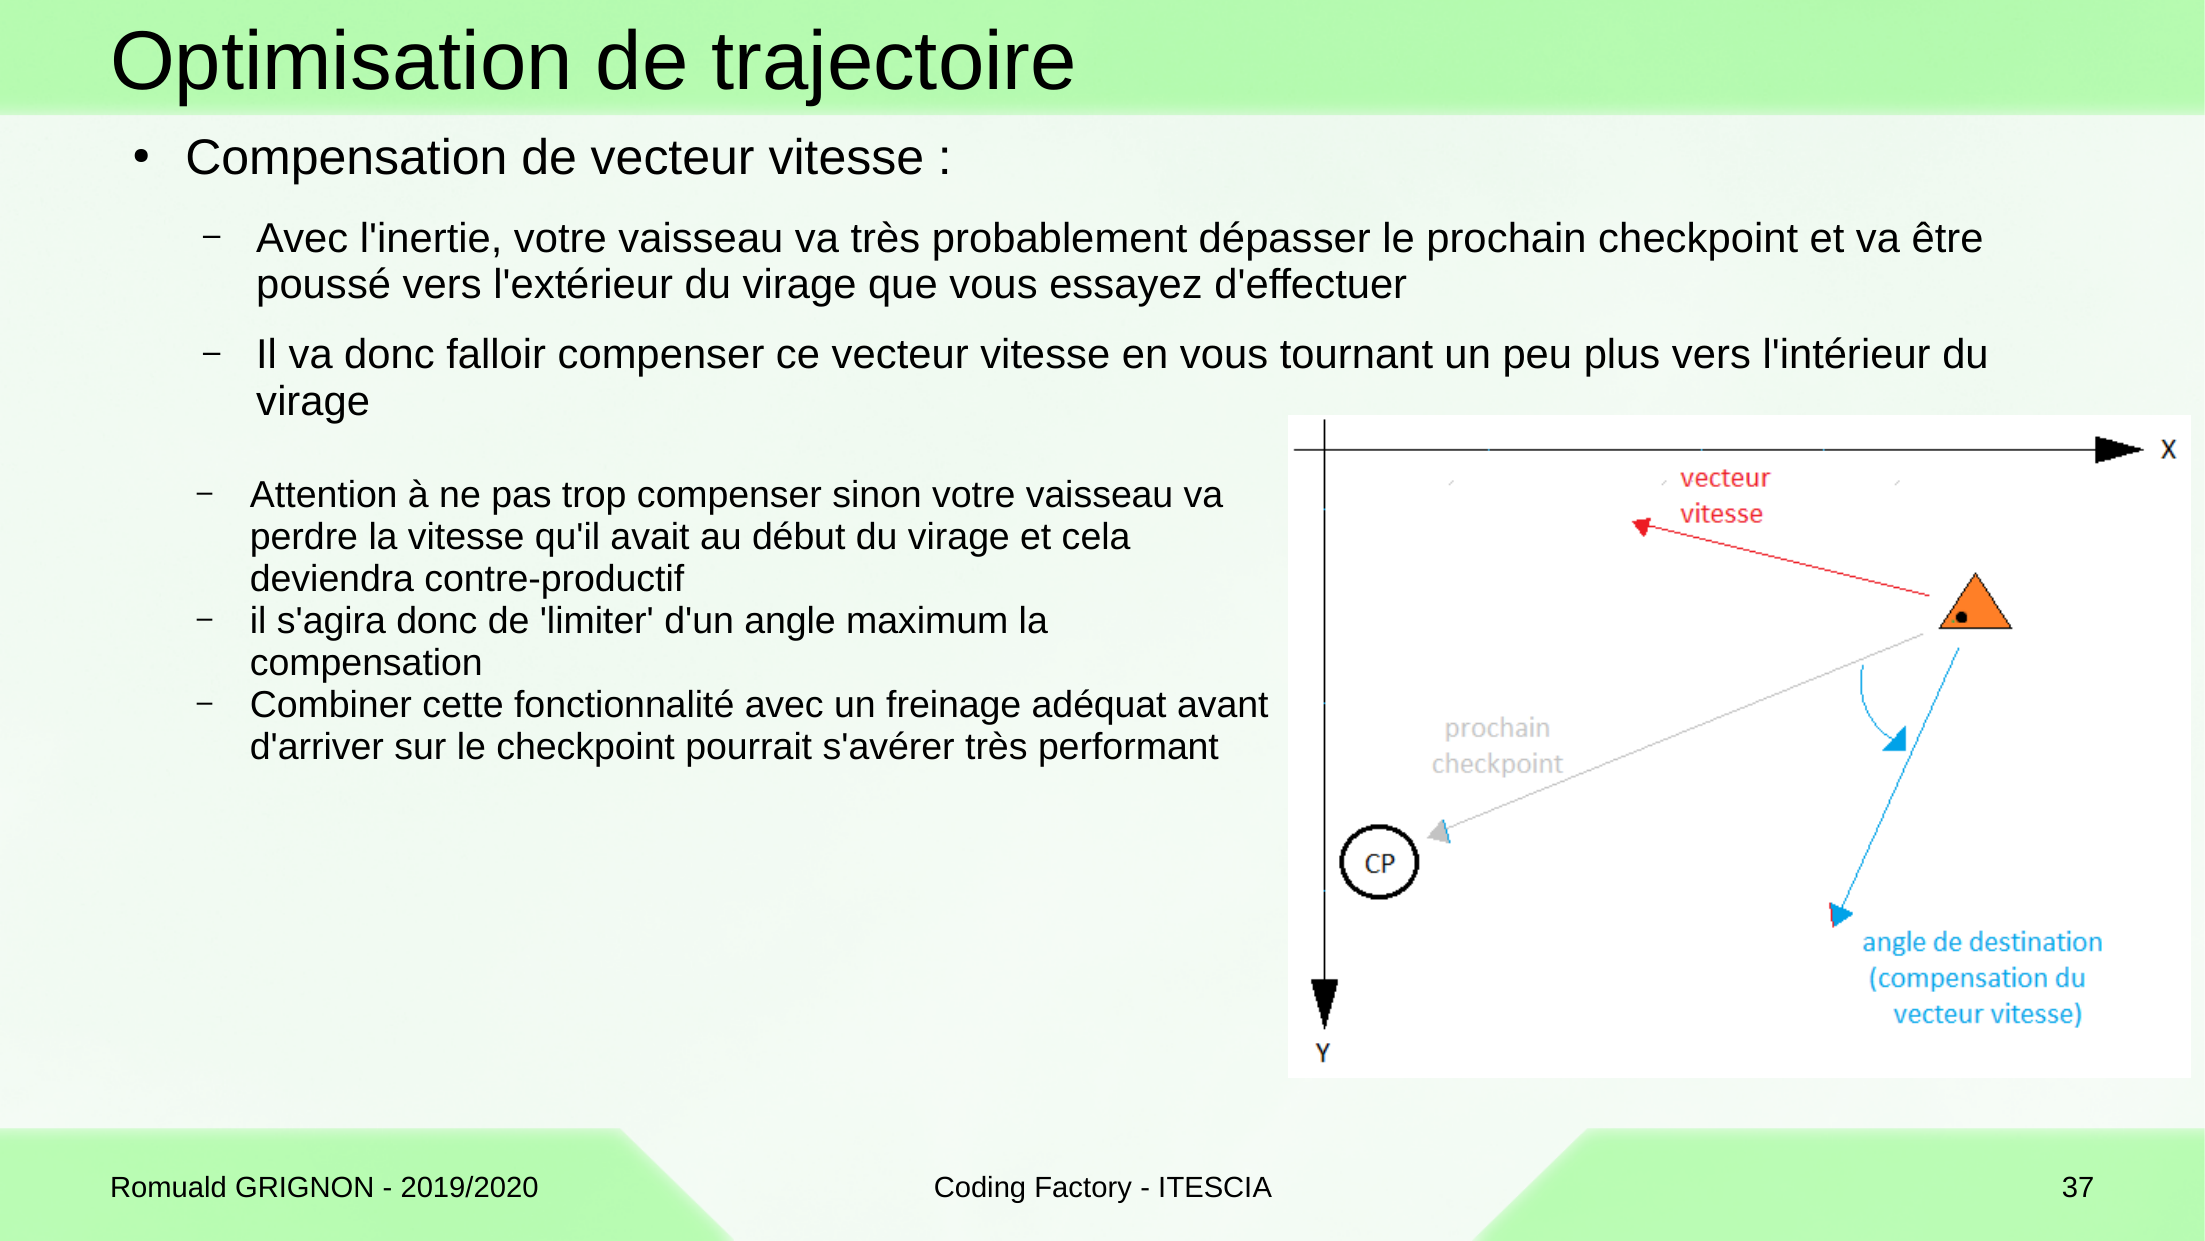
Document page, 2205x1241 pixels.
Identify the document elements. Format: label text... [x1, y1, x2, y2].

list Compensation de vecteur vitesse : Avec l'inertie, votre vaisseau va très probablement dépasser le prochain checkpoint et va être poussé vers l'extérieur du virage que vous essayez d'effectuer Il va donc falloir compenser ce vecteur vitesse en vous tournant un peu plus vers l'intérieur du virage [114, 200, 2099, 466]
picture [0, 0, 2205, 1241]
list Compensation de vecteur vitesse : Avec l'inertie, votre vaisseau va très probablement dépasser le prochain checkpoint et va être poussé vers l'extérieur du virage que vous essayez d'effectuer Il va donc falloir compenser ce vecteur vitesse en vous tournant un peu plus vers l'intérieur du virage [114, 936, 2099, 1143]
title Optimisation de trajectoire [110, 49, 2095, 257]
text_box Attention à ne pas trop compenser sinon votre vaisseau va perdre la vitesse qu'il avait au début du virage et cela deviendra contre-productif il s'agira donc de 'limiter' d'un angle maximum la compensation Combiner cette fonctionnalité avec un freinage adéquat avant d'arriver sur le checkpoint pourrait s'avérer très performant [93, 466, 1301, 936]
